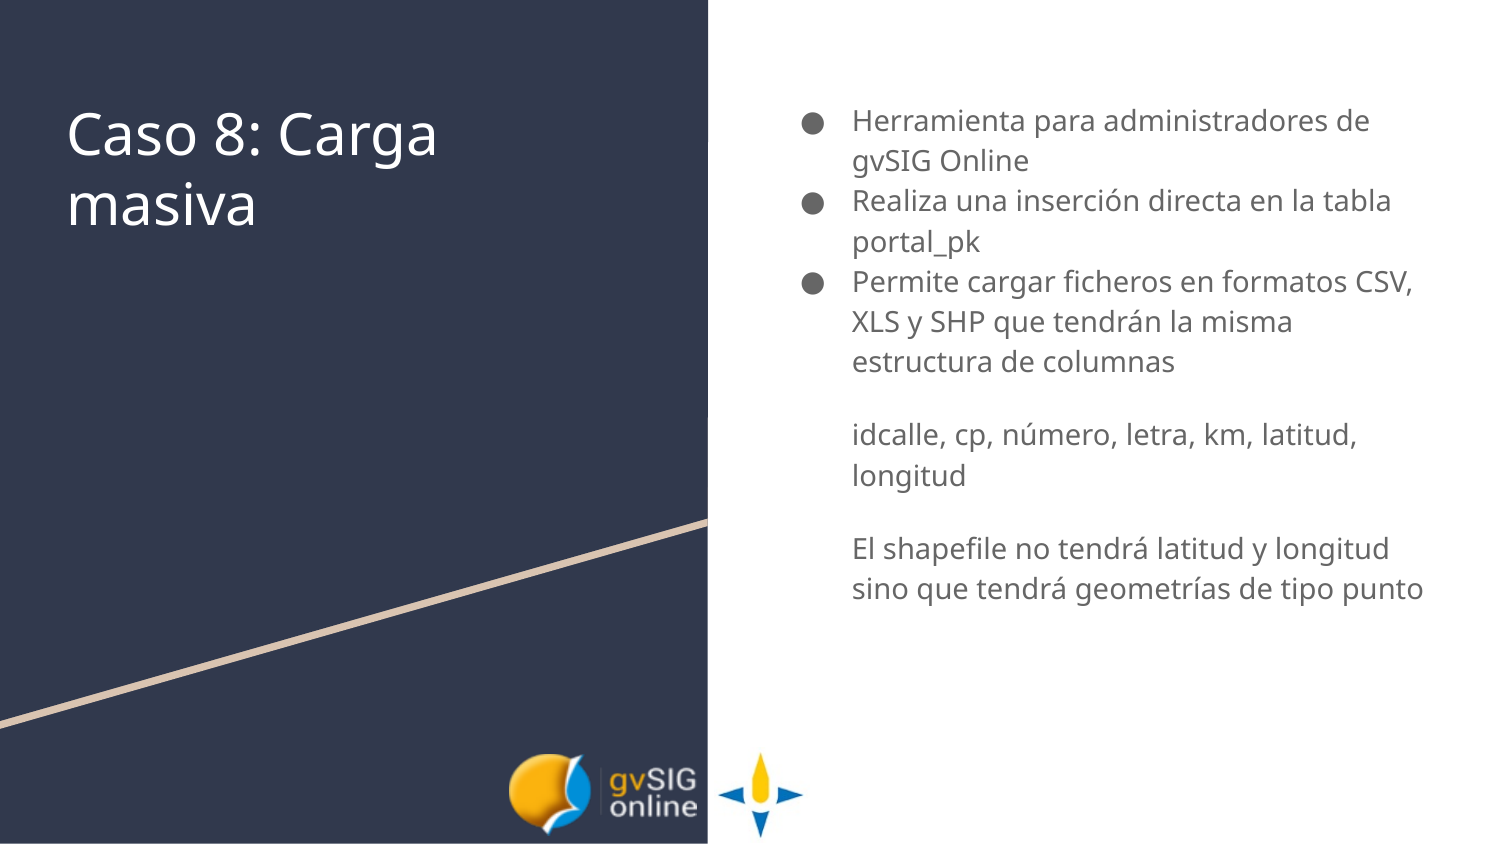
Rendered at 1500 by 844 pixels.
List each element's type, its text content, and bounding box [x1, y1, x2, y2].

list Herramienta para administradores de gvSIG Online Realiza una inserción directa en la tabla portal_pk Permite cargar ficheros en formatos CSV, XLS y SHP que tendrán la misma estructura de columnas idcalle, cp, número, letra, km, latitud, longitud El shapefile no tendrá latitud y longitud sino que tendrá geometrías de tipo punto [761, 82, 1446, 755]
picture [509, 754, 697, 836]
title Caso 8: Carga masiva [51, 82, 660, 494]
picture [714, 747, 810, 843]
